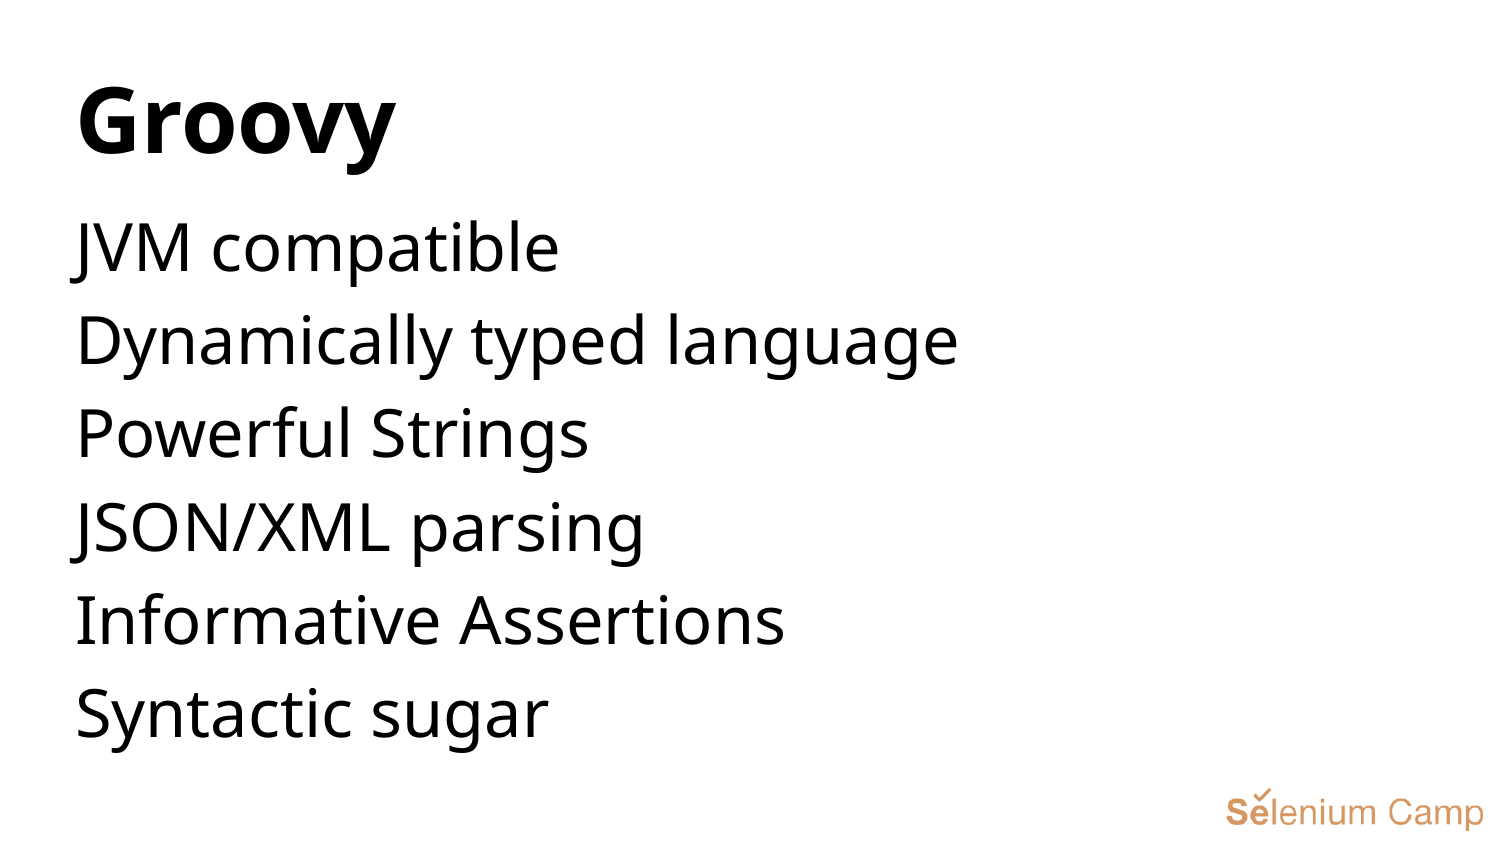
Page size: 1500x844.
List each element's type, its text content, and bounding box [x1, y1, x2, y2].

title Groovy [60, 60, 1441, 175]
picture [1226, 787, 1483, 831]
list JVM compatible Dynamically typed language Powerful Strings JSON/XML parsing Informative Assertions Syntactic sugar [60, 196, 1441, 781]
